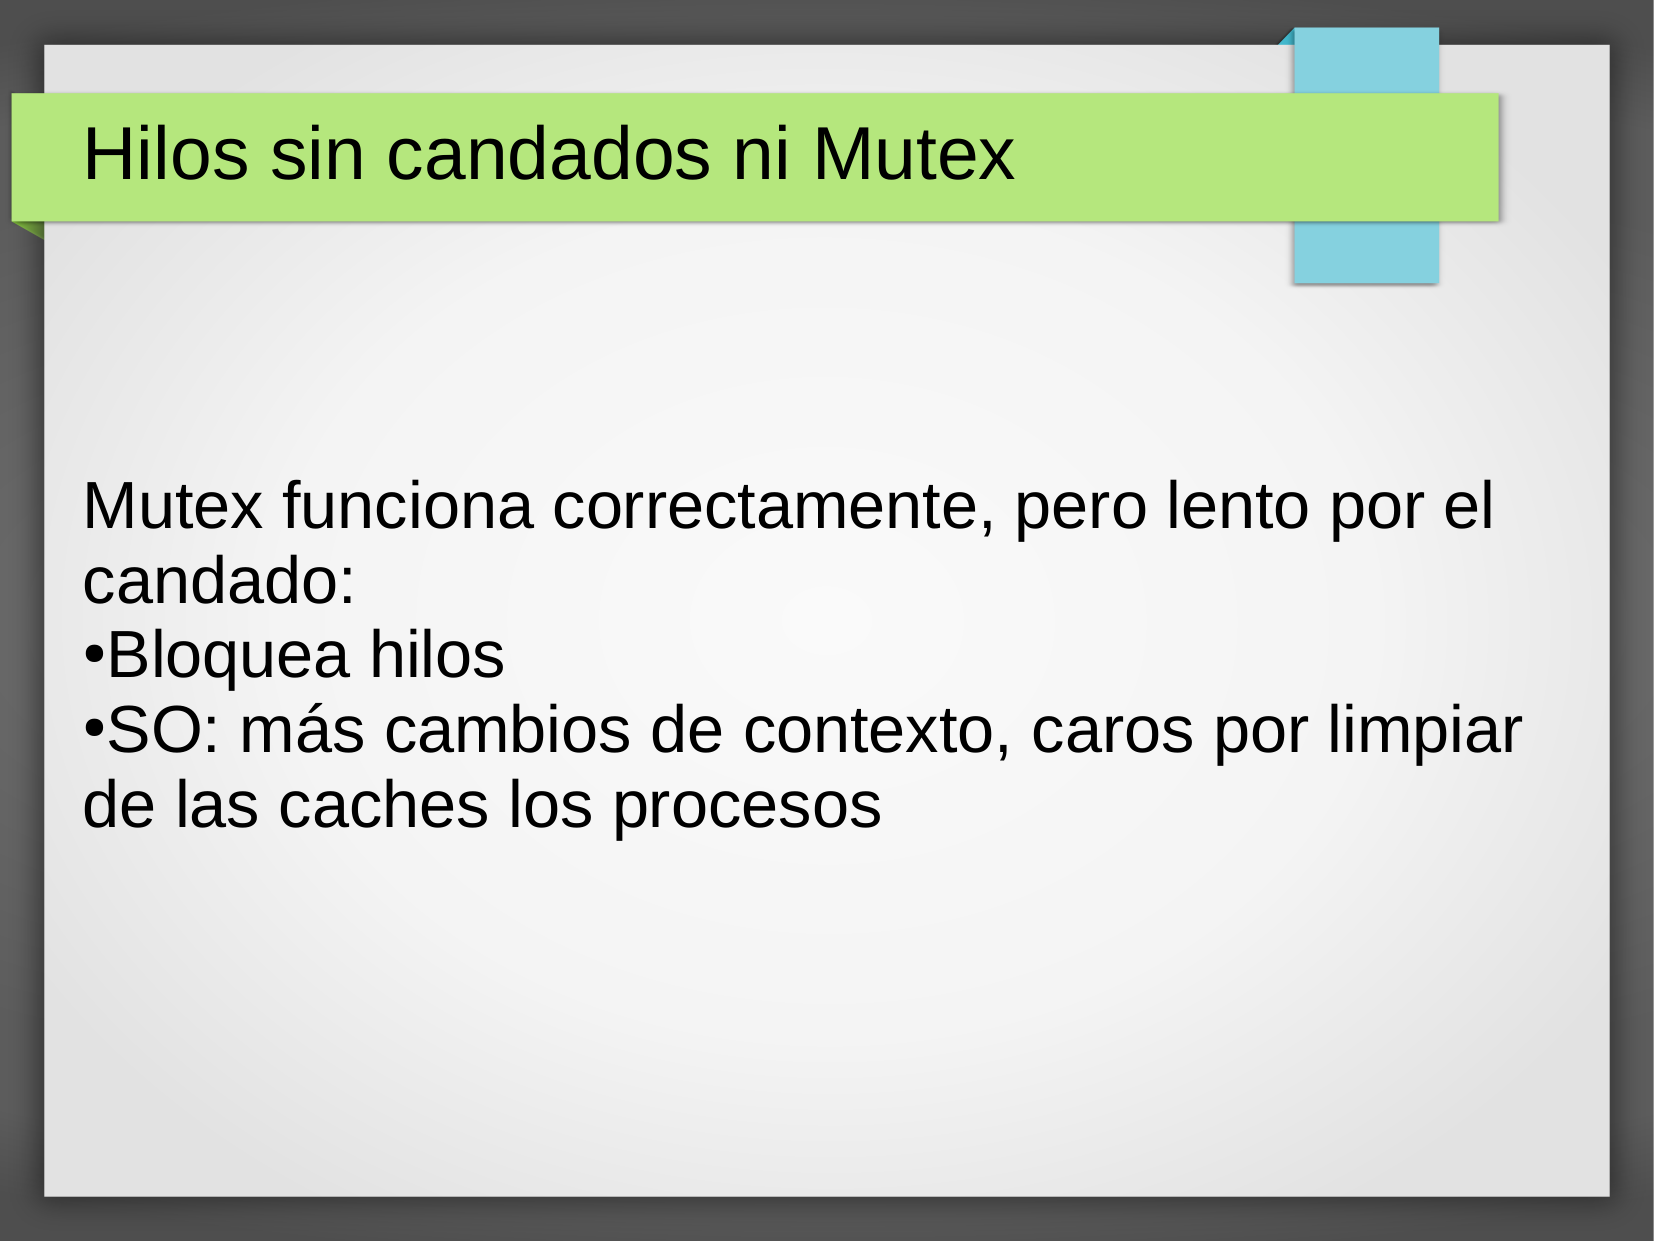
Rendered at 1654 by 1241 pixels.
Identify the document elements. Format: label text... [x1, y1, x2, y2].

title Hilos sin candados ni Mutex [82, 94, 1264, 213]
picture [0, 0, 1654, 1241]
subtitle Mutex funciona correctamente, pero lento por el candado: Bloquea hilos SO: más cambios de contexto, caros por limpiar de las caches los procesos [82, 295, 1571, 1015]
